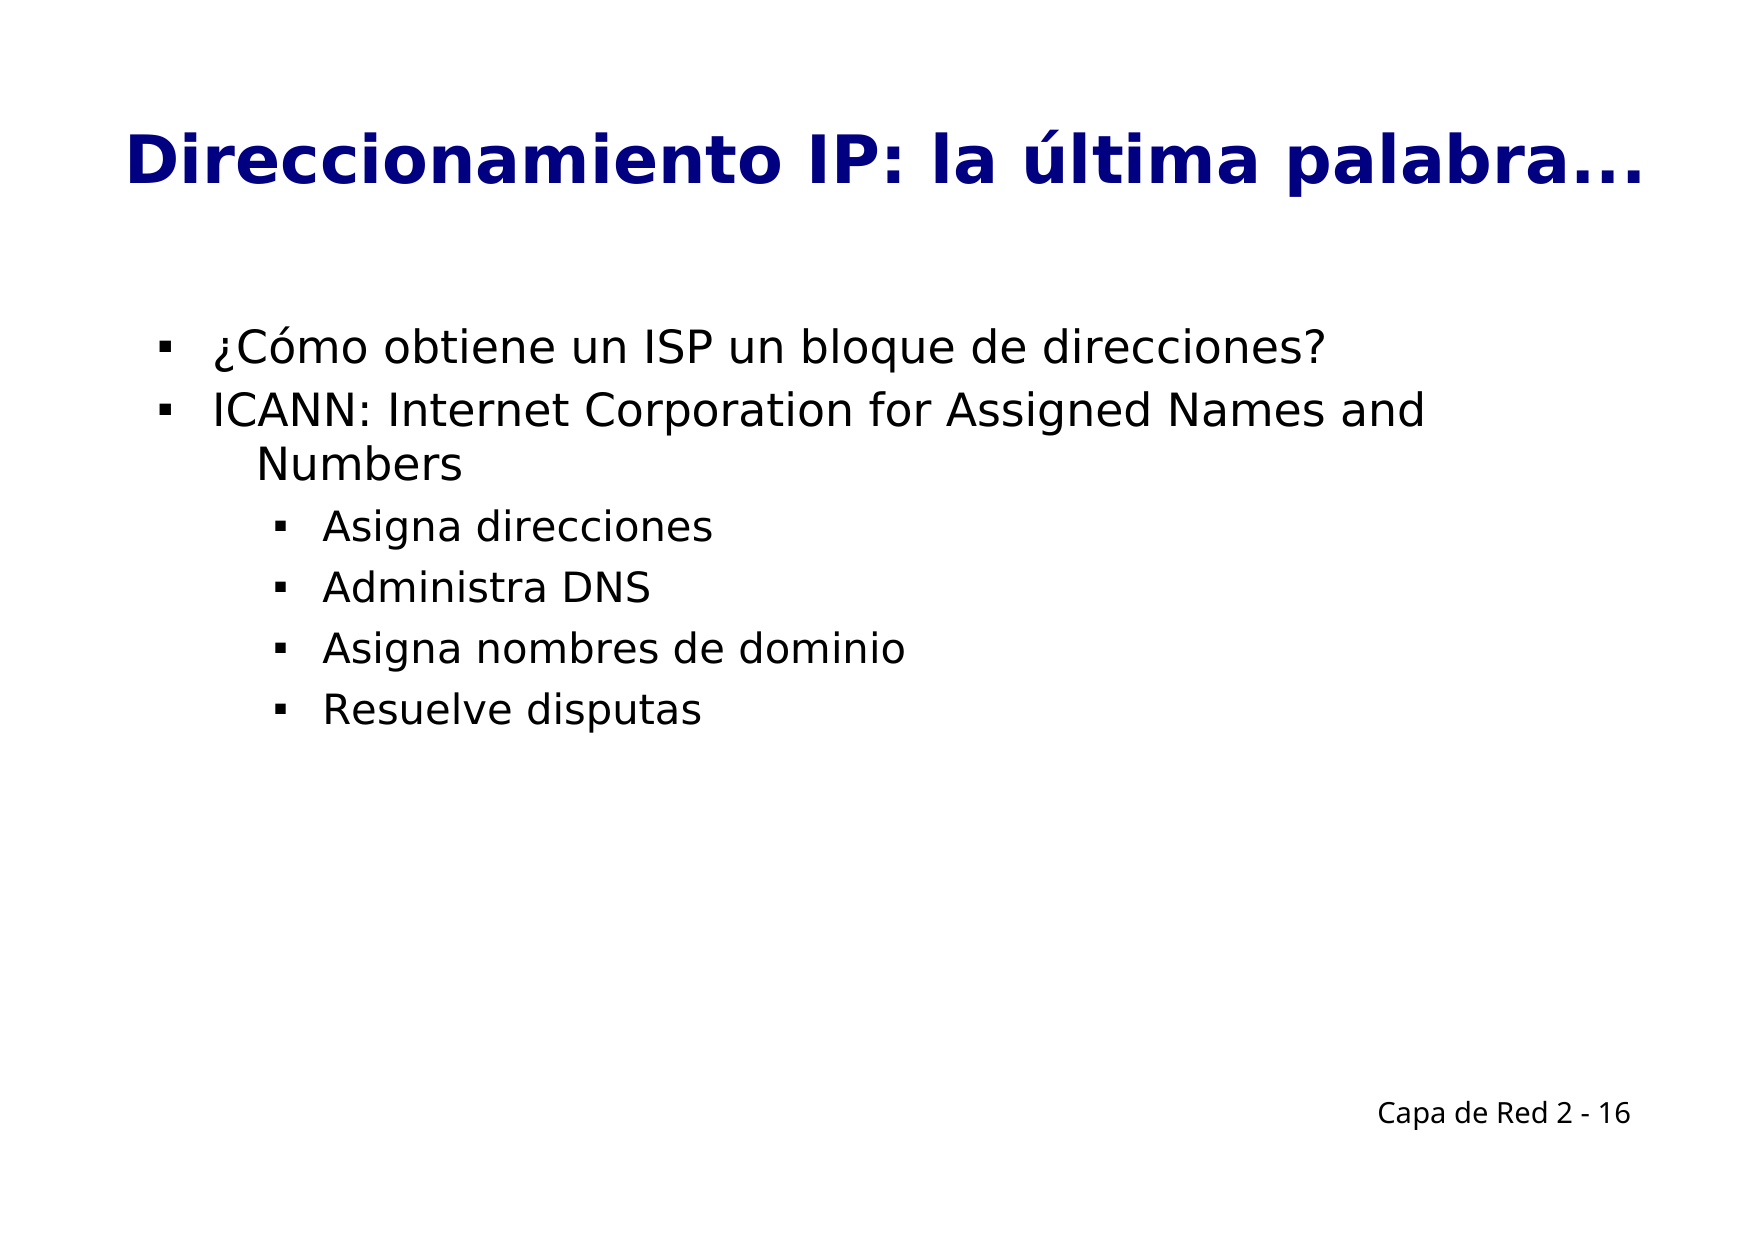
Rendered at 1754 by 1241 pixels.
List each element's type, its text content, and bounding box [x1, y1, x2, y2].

title Direccionamiento IP: la última palabra... [109, 59, 1696, 262]
list ¿Cómo obtiene un ISP un bloque de direcciones? ICANN: Internet Corporation for Assigned Names and Numbers Asigna direcciones Administra DNS Asigna nombres de dominio Resuelve disputas [154, 320, 1546, 735]
